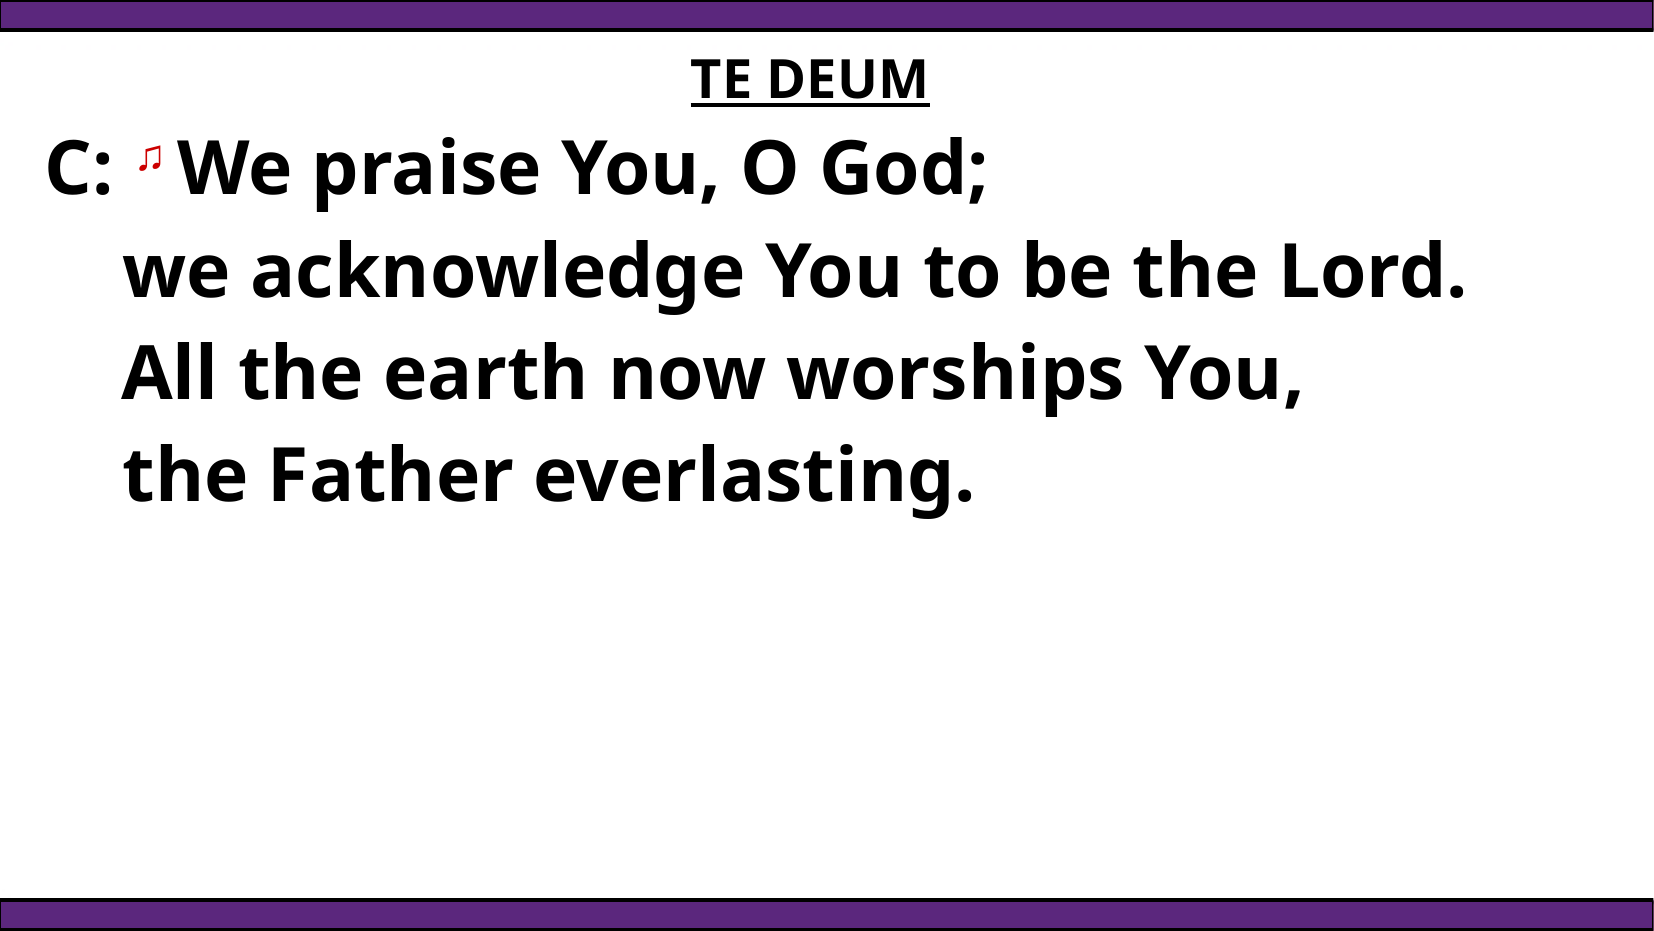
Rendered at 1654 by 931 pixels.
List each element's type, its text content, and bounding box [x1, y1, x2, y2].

text_box [0, 0, 1654, 31]
text_box TE DEUM C: ♫ We praise You, O God; we acknowledge You to be the Lord. All the earth now worships You, the Father everlasting. [30, 33, 1591, 520]
picture [0, 31, 1654, 900]
text_box [0, 900, 1654, 931]
